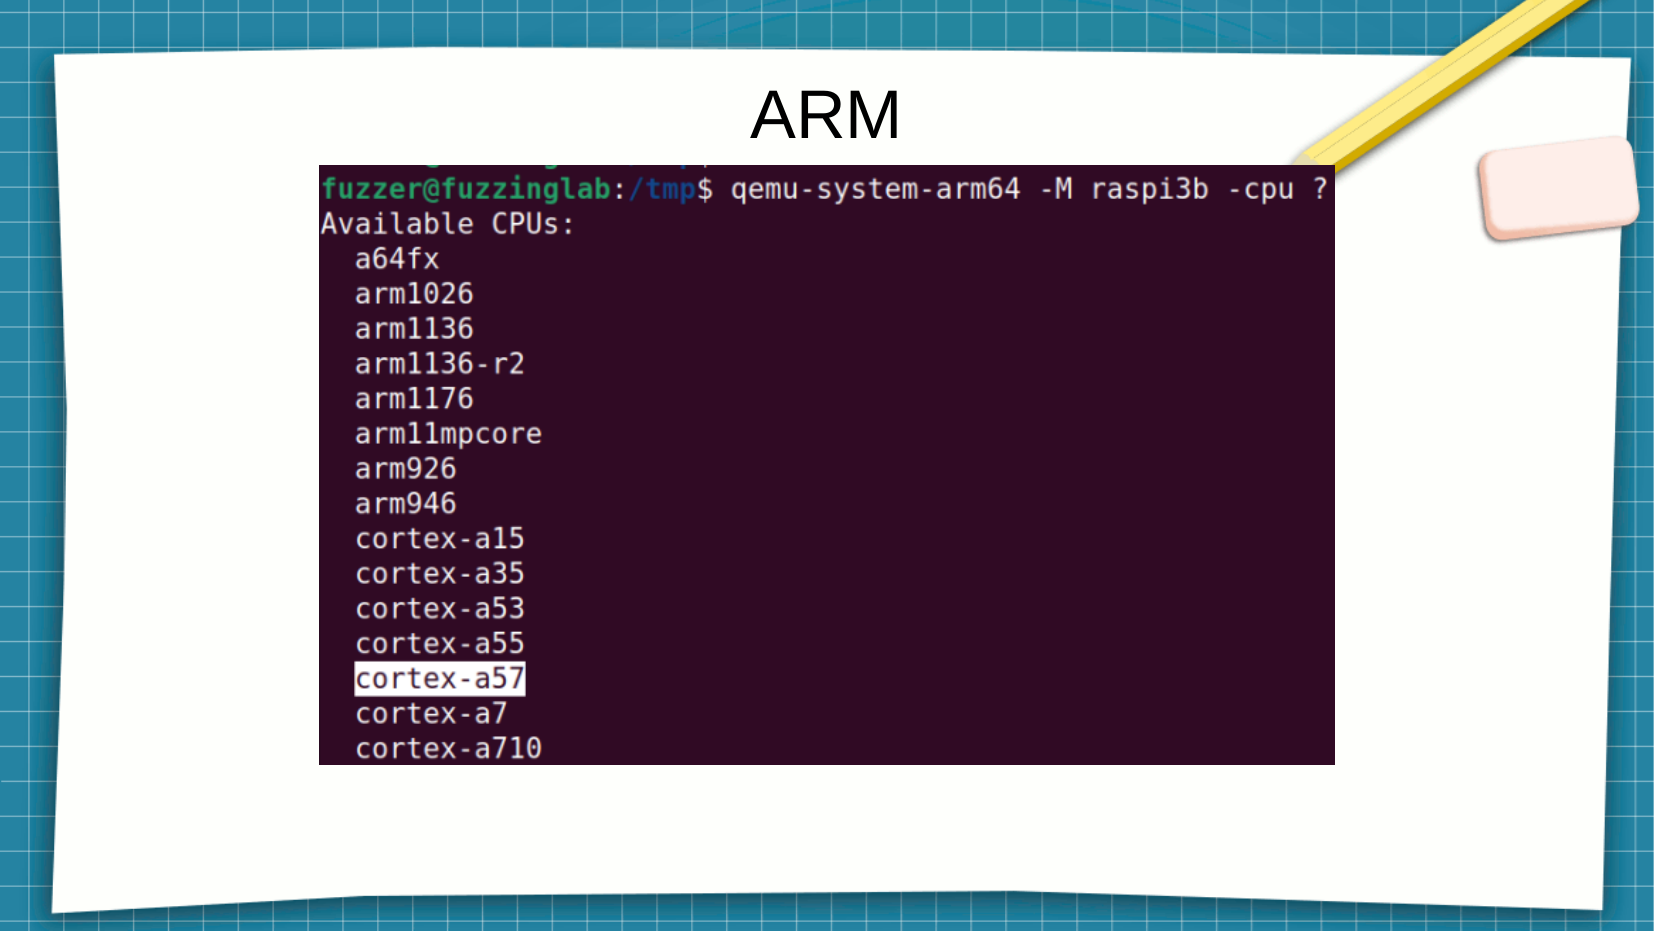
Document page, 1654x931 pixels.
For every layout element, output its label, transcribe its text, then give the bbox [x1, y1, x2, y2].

title ARM [82, 37, 1571, 193]
picture [0, 0, 1654, 931]
